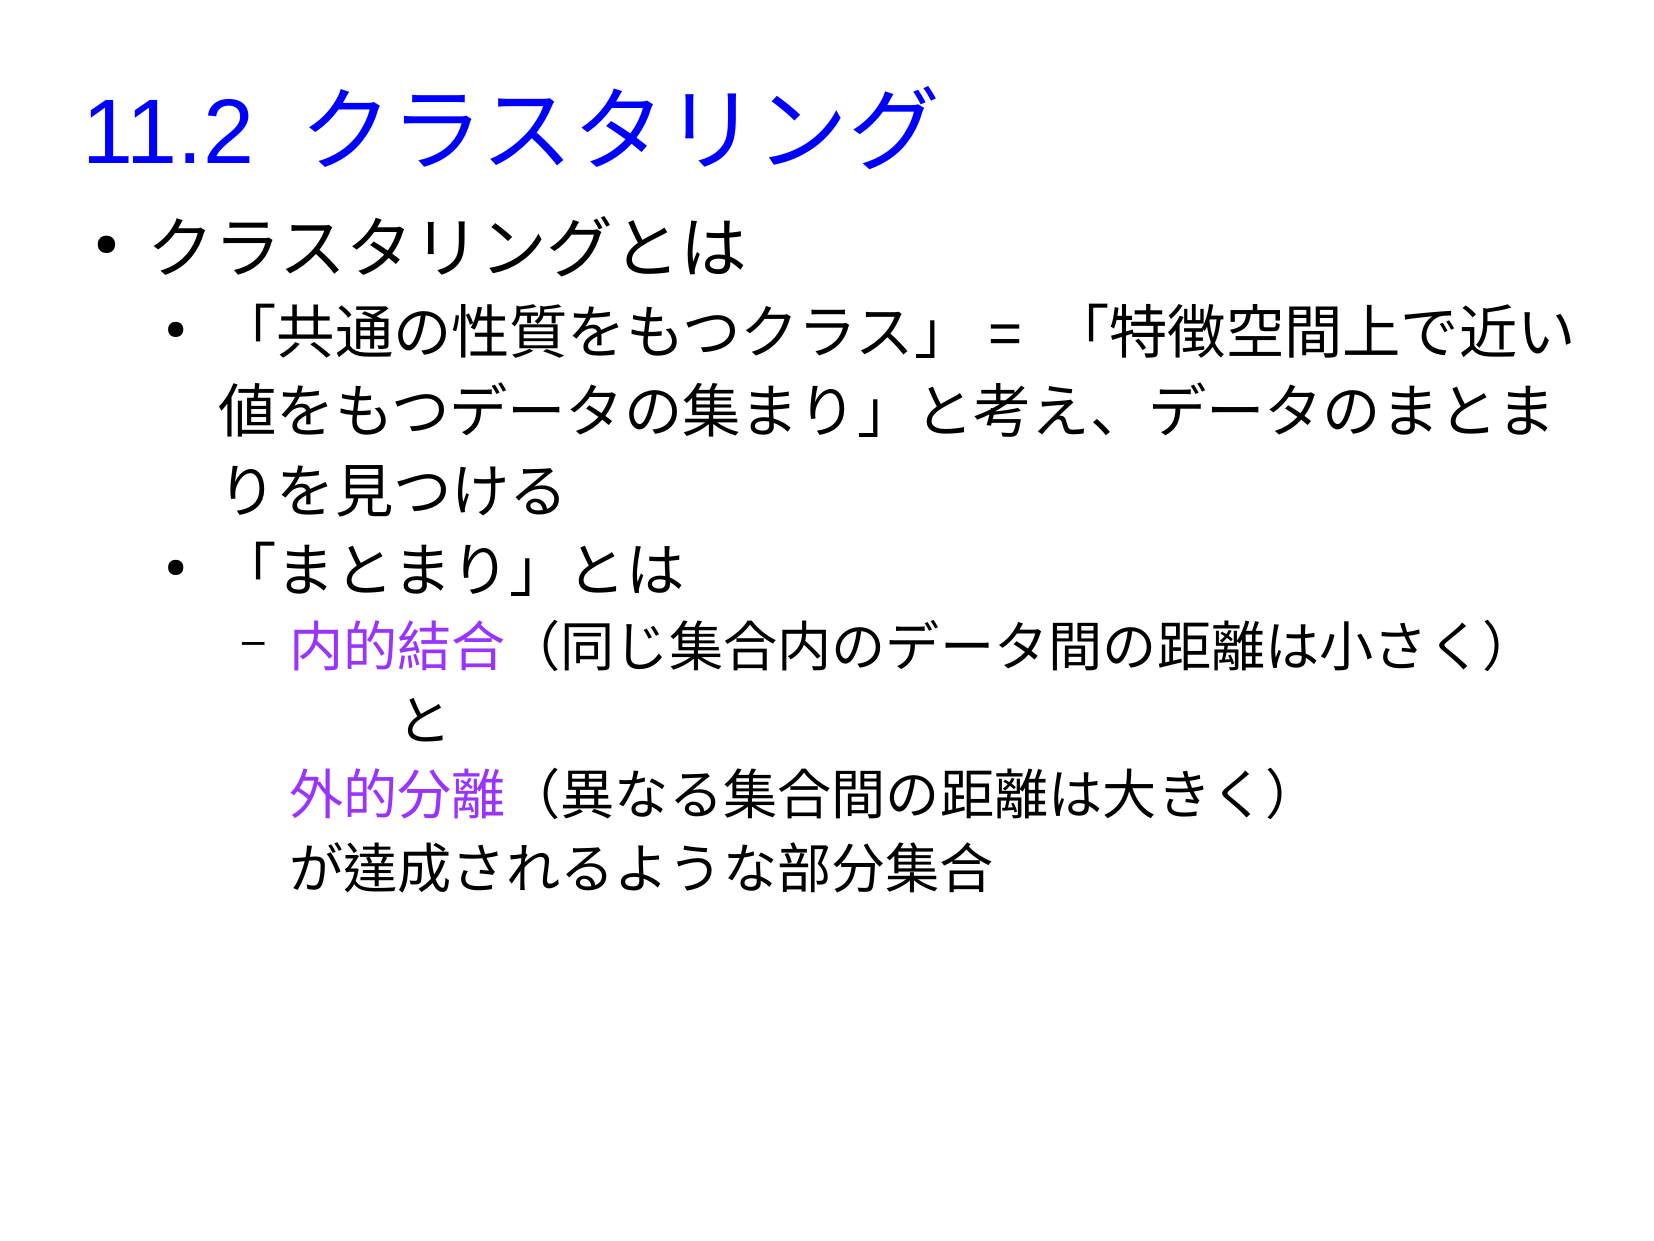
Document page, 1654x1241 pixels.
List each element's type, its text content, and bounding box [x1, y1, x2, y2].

list クラスタリングとは 「共通の性質をもつクラス」= 「特徴空間上で近い値をもつデータの集まり」と考え、データのまとまりを見つける 「まとまり」とは 内的結合（同じ集合内のデータ間の距離は小さく） と 外的分離（異なる集合間の距離は大きく） が達成されるような部分集合 [76, 200, 1595, 1164]
title 11.2 クラスタリング [82, 49, 1571, 200]
